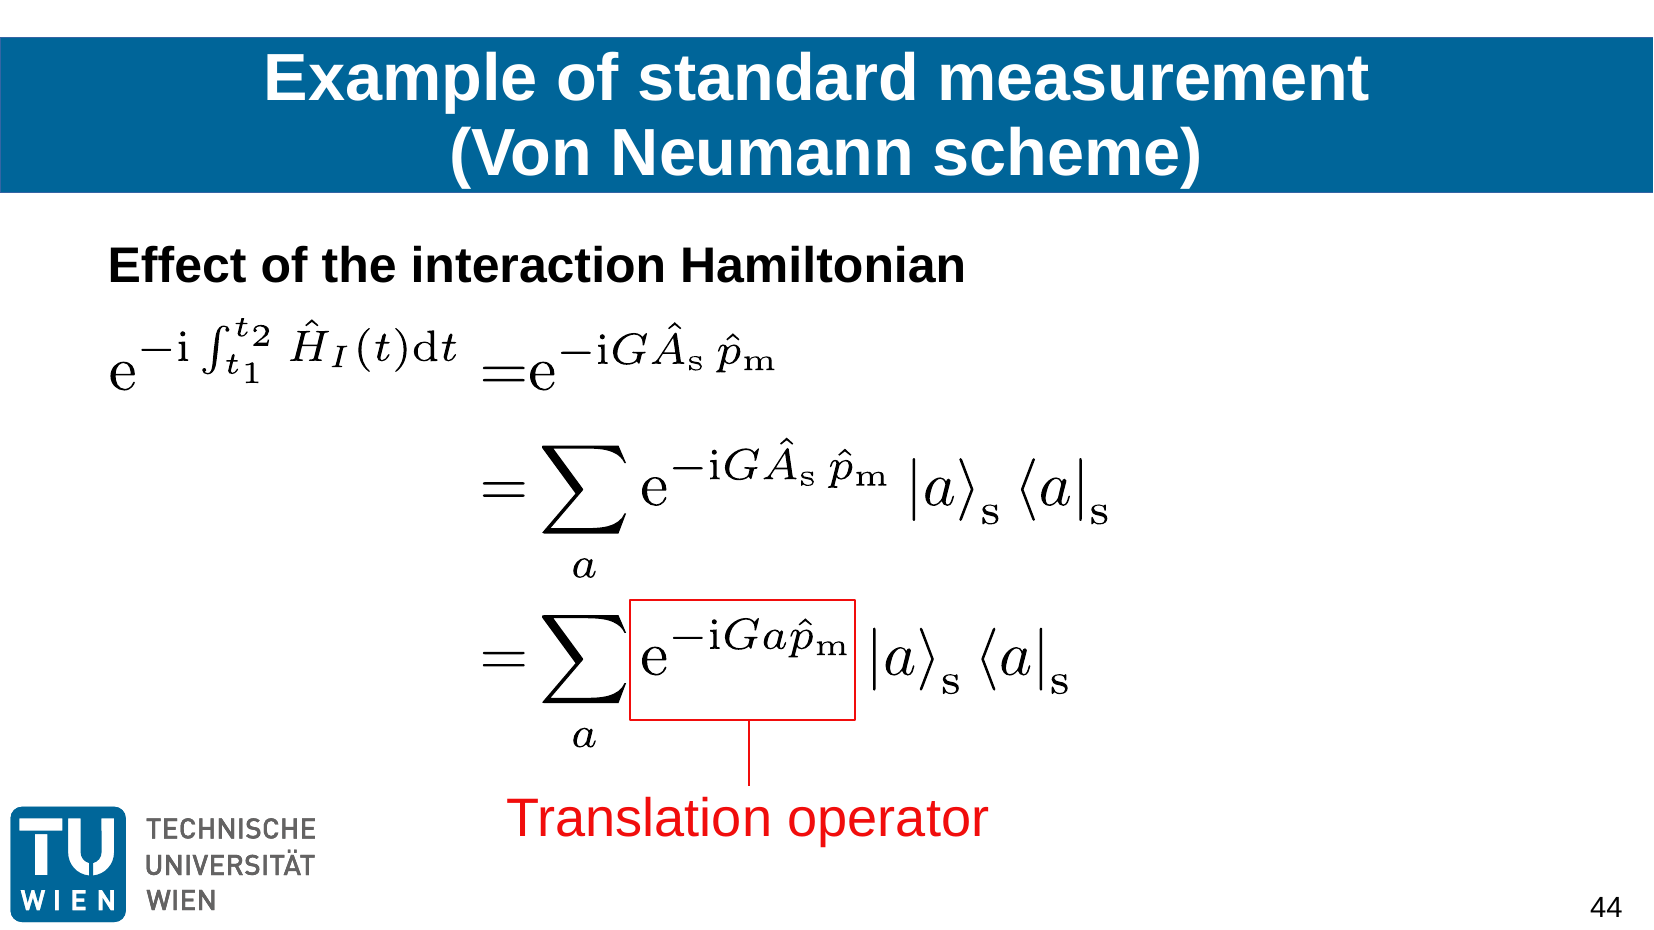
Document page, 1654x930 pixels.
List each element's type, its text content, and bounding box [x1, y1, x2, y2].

list Effect of the interaction Hamiltonian [107, 236, 1186, 311]
picture [631, 601, 854, 719]
picture [98, 318, 1302, 780]
title Example of standard measurement (Von Neumann scheme) [0, 37, 1653, 193]
text_box Translation operator [491, 779, 1006, 856]
